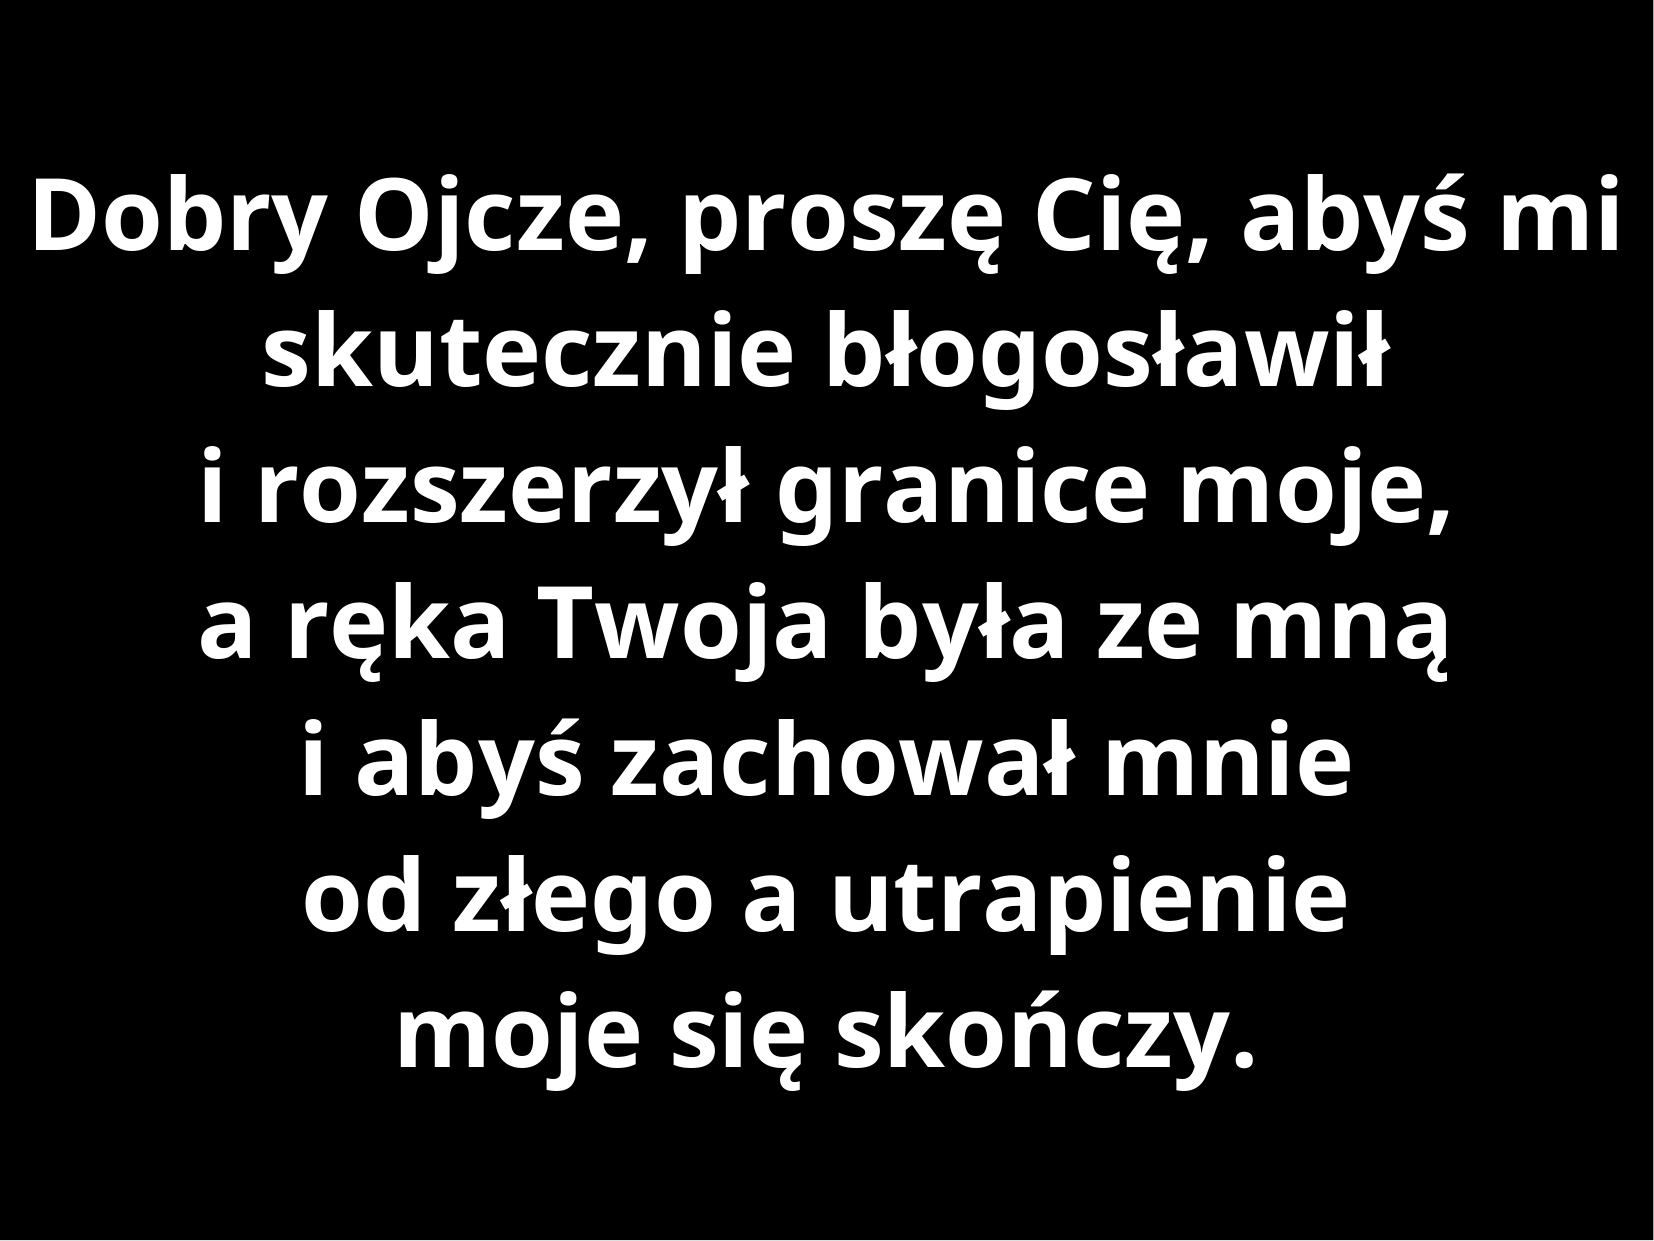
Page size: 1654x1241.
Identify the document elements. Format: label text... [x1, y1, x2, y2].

title Dobry Ojcze, proszę Cię, abyś mi skutecznie błogosławił i rozszerzył granice moje, a ręka Twoja była ze mną i abyś zachował mnie od złego a utrapienie moje się skończy. [0, 0, 1654, 1241]
